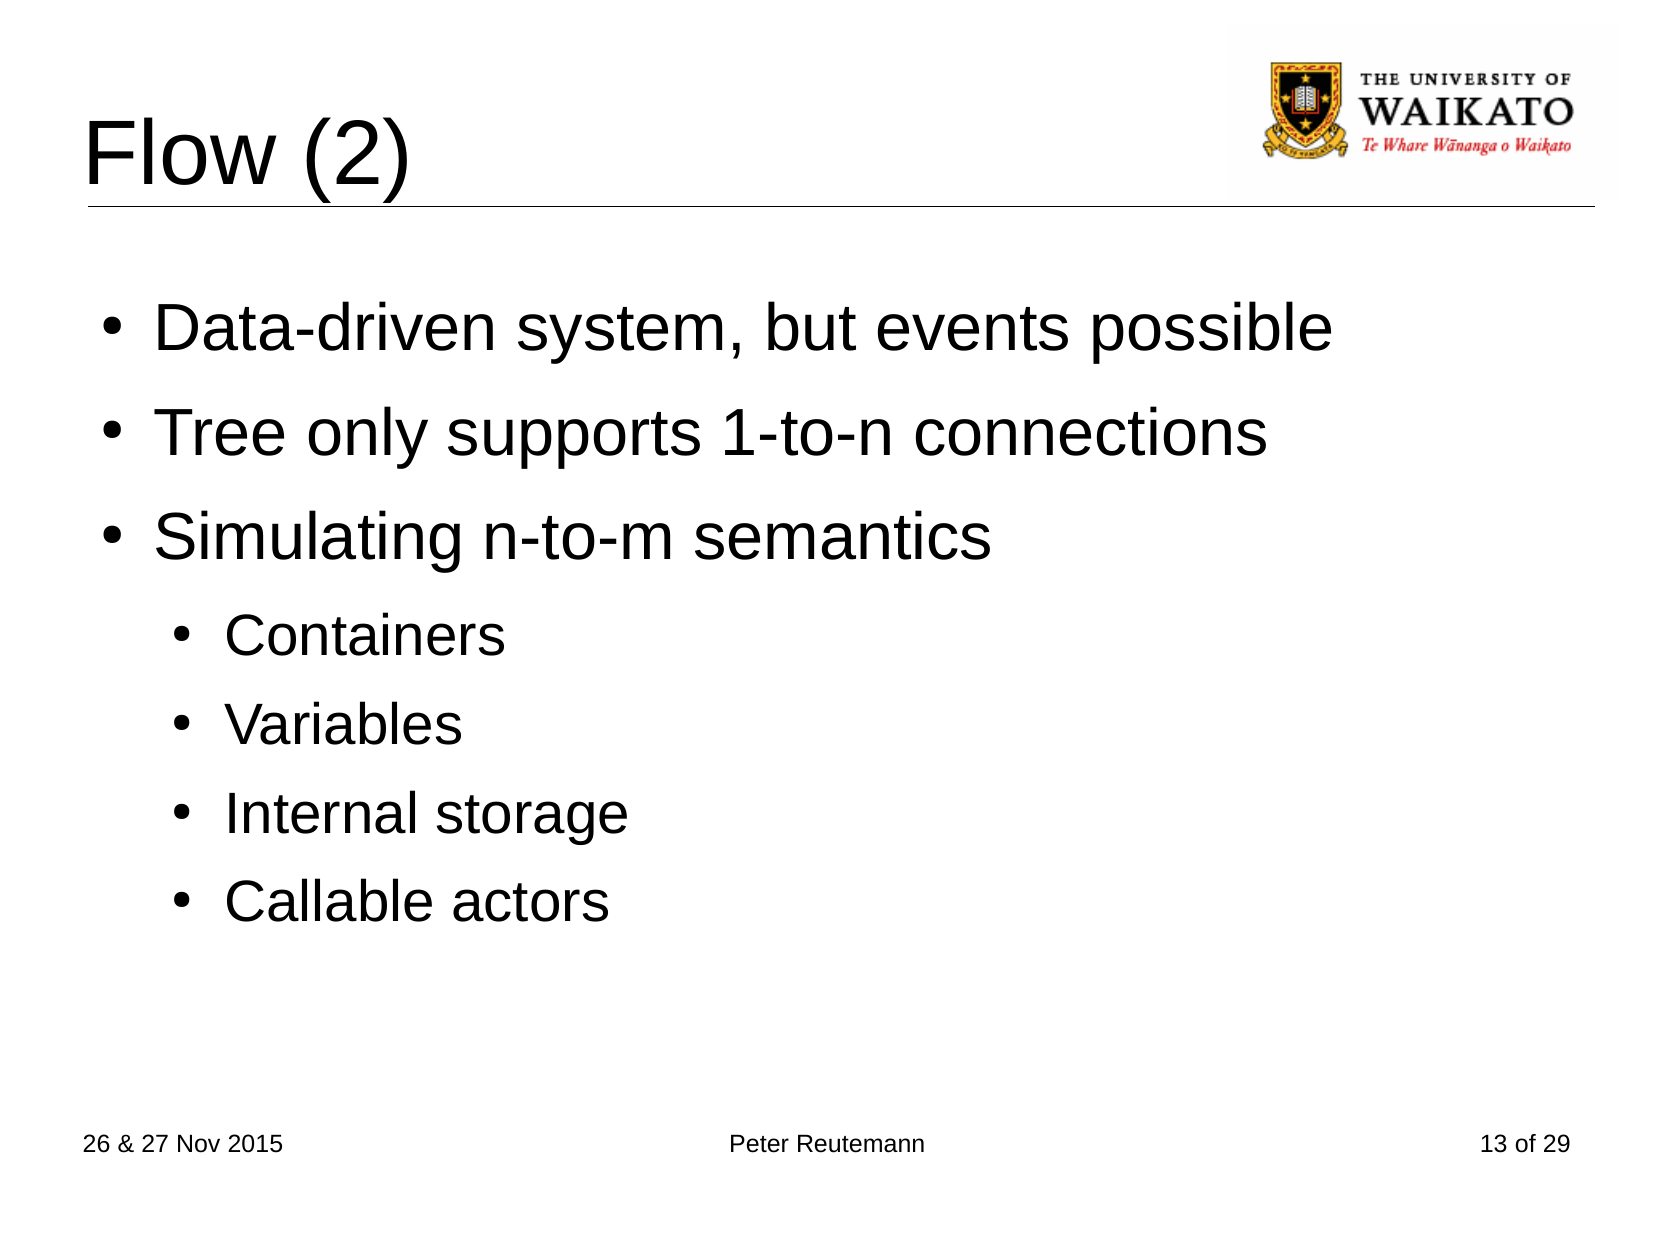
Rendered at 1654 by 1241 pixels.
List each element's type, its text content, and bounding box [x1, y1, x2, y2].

title Flow (2) [82, 49, 1571, 257]
picture [1228, 24, 1619, 201]
list Data-driven system, but events possible Tree only supports 1-to-n connections Simulating n-to-m semantics Containers Variables Internal storage Callable actors [82, 290, 1571, 1010]
